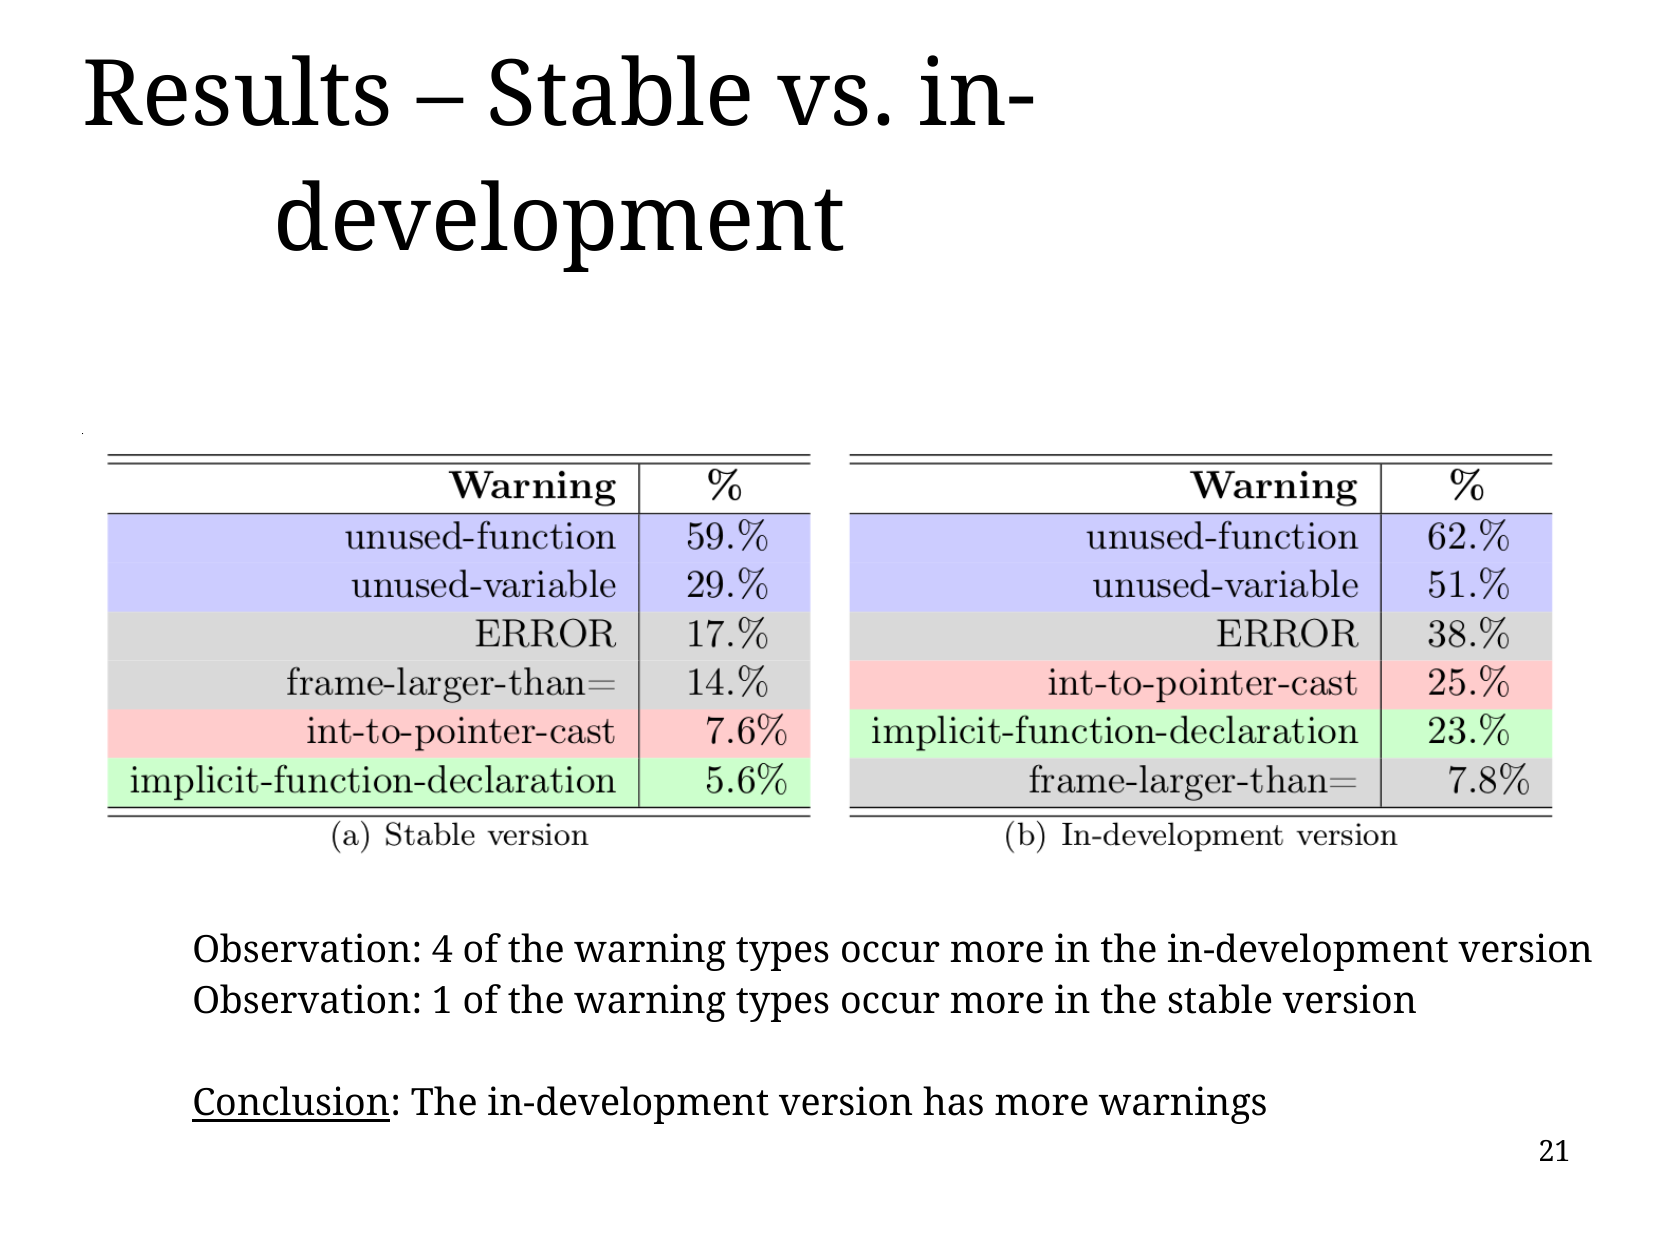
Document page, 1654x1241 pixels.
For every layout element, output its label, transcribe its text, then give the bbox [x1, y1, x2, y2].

picture [82, 433, 1571, 866]
text_box Observation: 4 of the warning types occur more in the in-development version Observation: 1 of the warning types occur more in the stable version Conclusion: The in-development version has more warnings [177, 915, 1501, 1102]
title Results – Stable vs. in-development [82, 49, 1571, 257]
